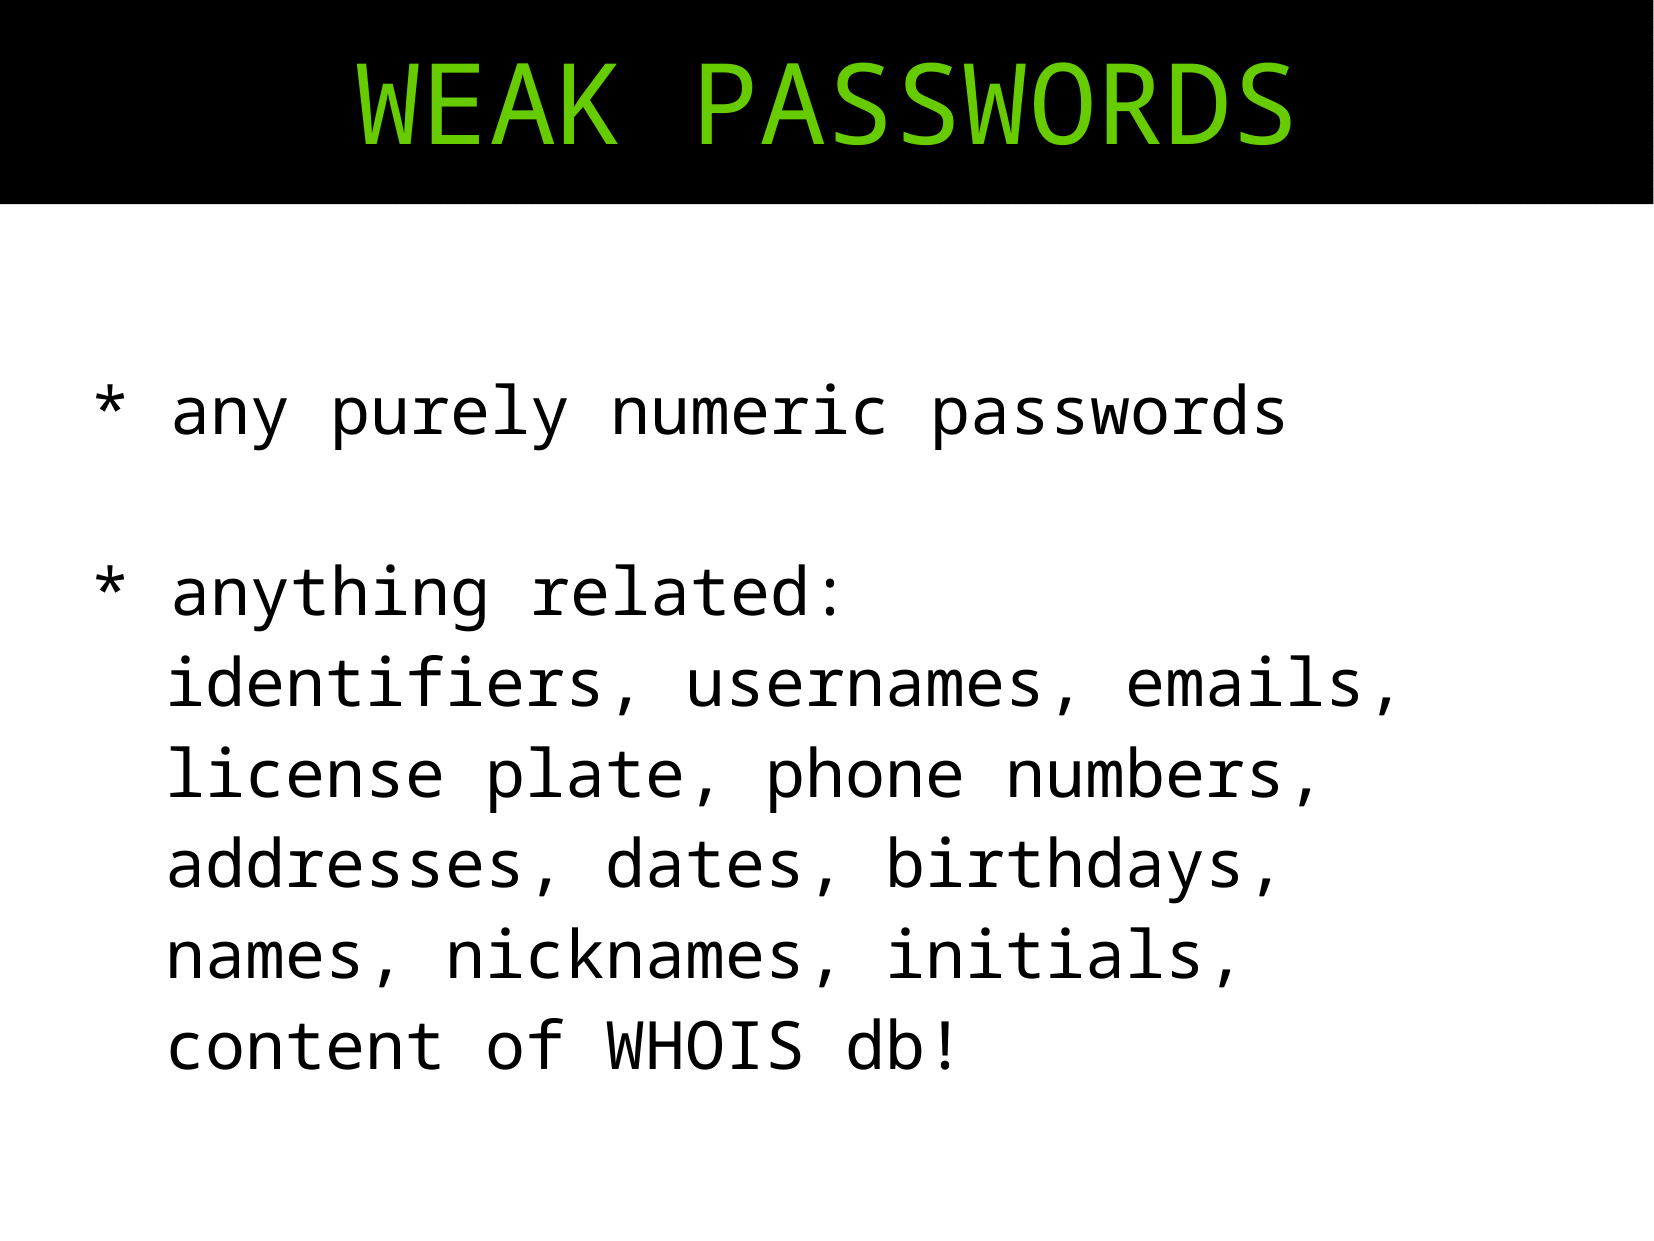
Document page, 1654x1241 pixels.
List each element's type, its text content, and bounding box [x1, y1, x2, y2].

title WEAK PASSWORDS [0, 0, 1654, 205]
subtitle * any purely numeric passwords * anything related: identifiers, usernames, emails, license plate, phone numbers, addresses, dates, birthdays, names, nicknames, initials, content of WHOIS db! [90, 305, 1621, 1146]
